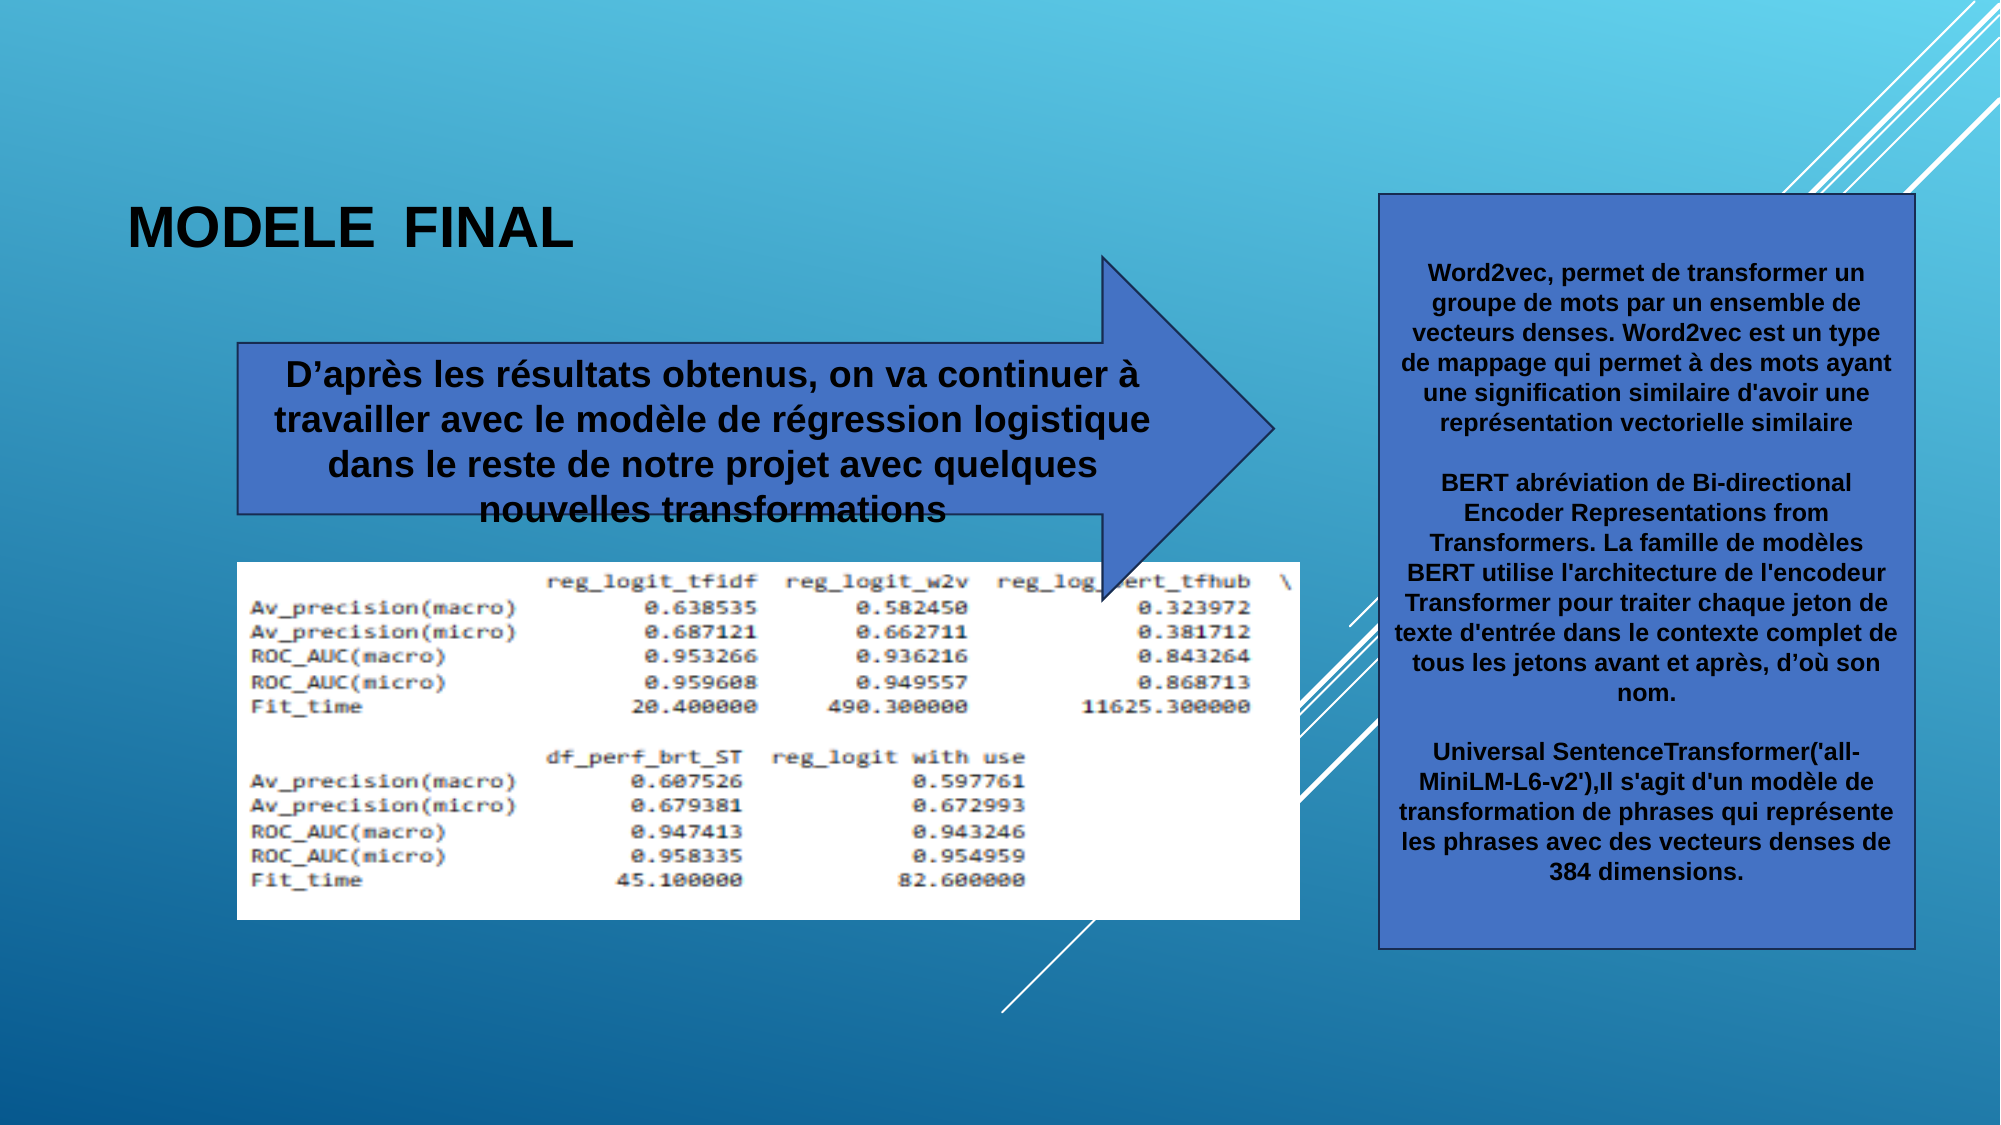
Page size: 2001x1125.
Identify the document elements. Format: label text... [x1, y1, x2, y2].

text_box Word2vec, permet de transformer un groupe de mots par un ensemble de vecteurs denses. Word2vec est un type de mappage qui permet à des mots ayant une signification similaire d'avoir une représentation vectorielle similaire BERT abréviation de Bi-directional Encoder Representations from Transformers. La famille de modèles BERT utilise l'architecture de l'encodeur Transformer pour traiter chaque jeton de texte d'entrée dans le contexte complet de tous les jetons avant et après, d’où son nom. Universal SentenceTransformer('all-MiniLM-L6-v2'),Il s'agit d'un modèle de transformation de phrases qui représente les phrases avec des vecteurs denses de 384 dimensions. [1379, 194, 1915, 949]
picture [237, 562, 1300, 920]
text_box D’après les résultats obtenus, on va continuer à travailler avec le modèle de régression logistique dans le reste de notre projet avec quelques nouvelles transformations [237, 257, 1274, 601]
title Modele final [112, 112, 1425, 276]
